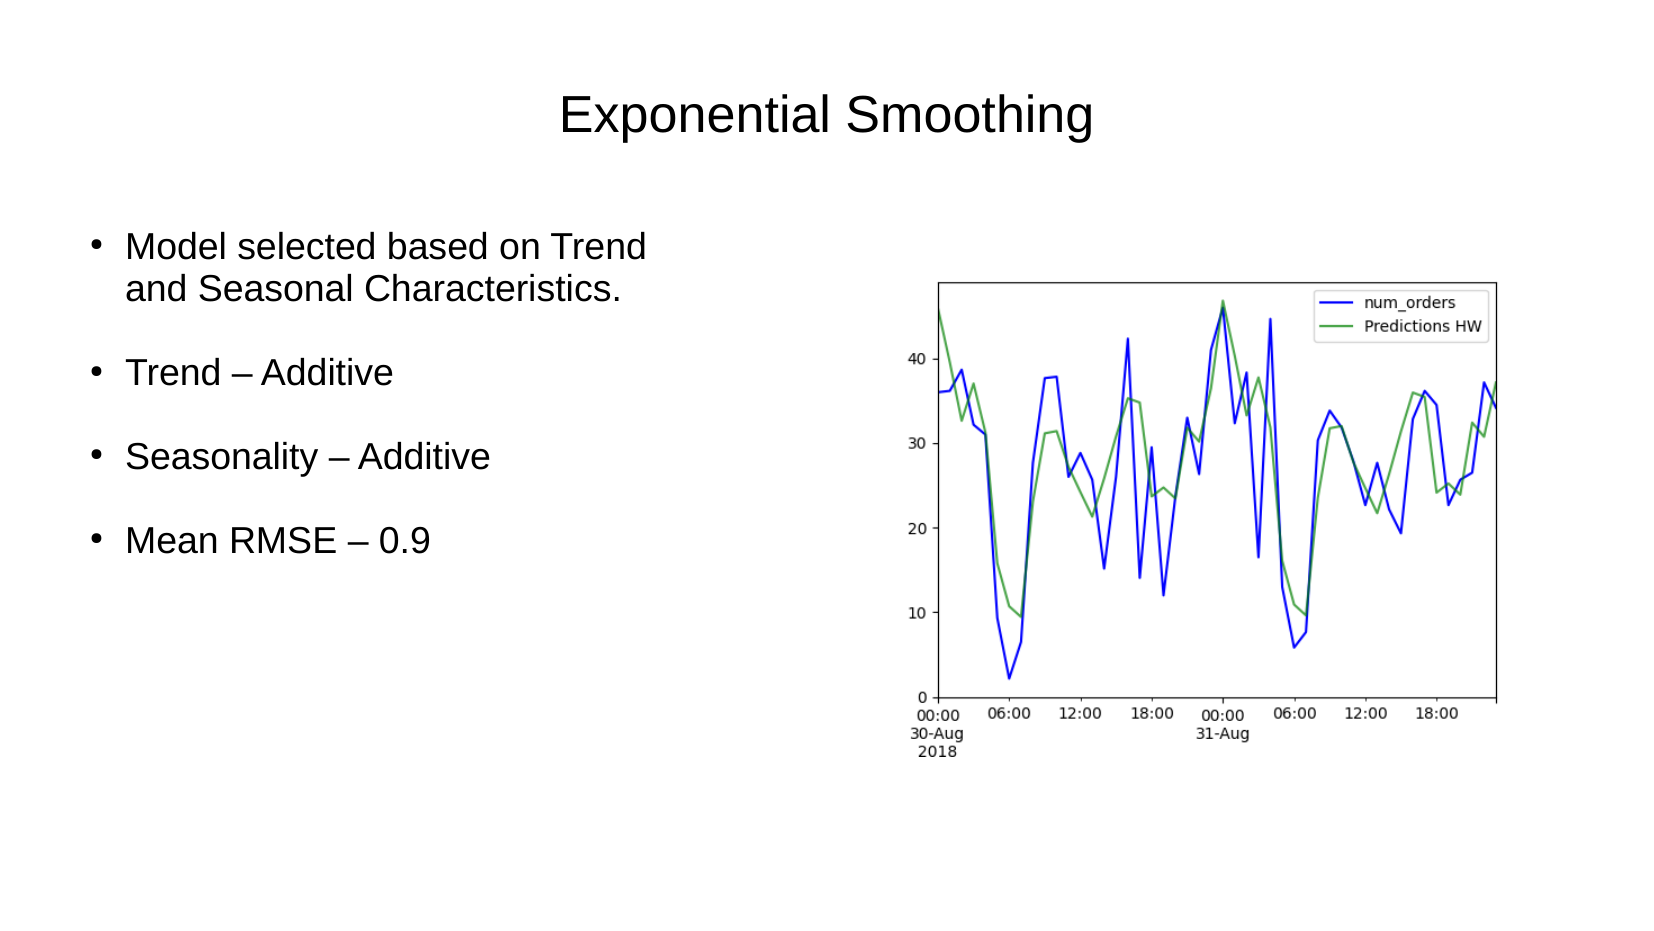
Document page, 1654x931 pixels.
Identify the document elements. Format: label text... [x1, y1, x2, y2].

picture [848, 217, 1568, 758]
title Exponential Smoothing [82, 37, 1571, 193]
text_box Model selected based on Trend and Seasonal Characteristics. Trend – Additive Seasonality – Additive Mean RMSE – 0.9 [75, 217, 676, 695]
